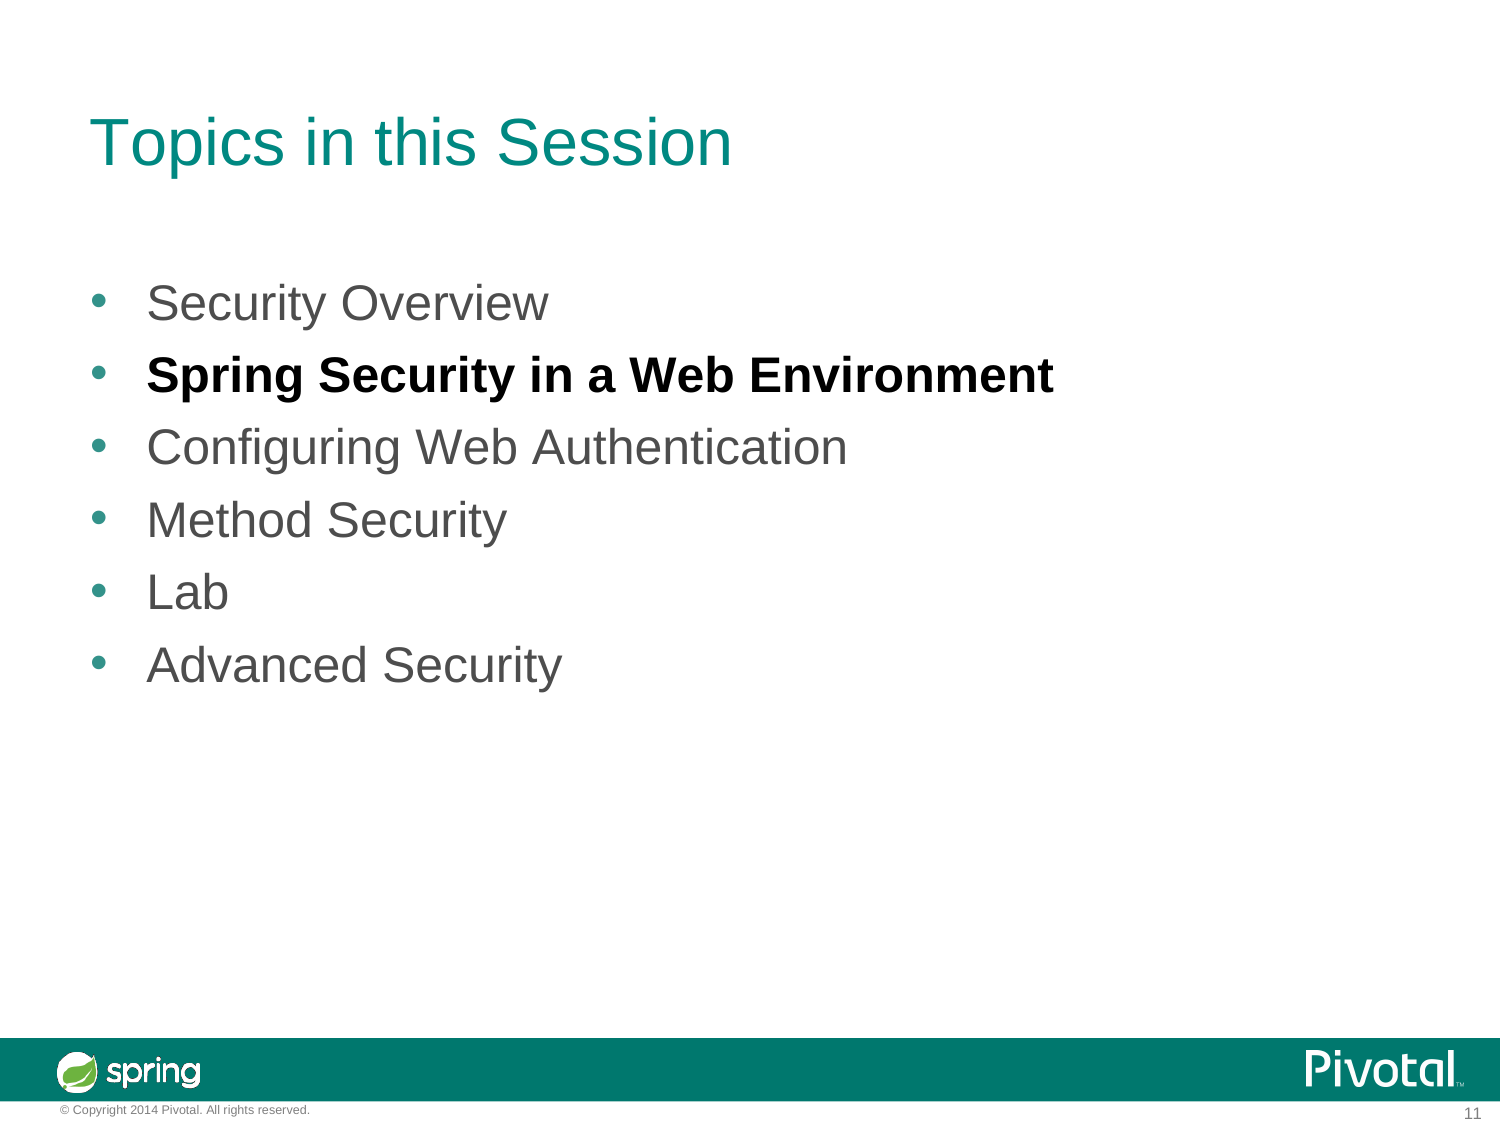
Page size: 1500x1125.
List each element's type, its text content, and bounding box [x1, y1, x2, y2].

list Security Overview Spring Security in a Web Environment Configuring Web Authentication Method Security Lab Advanced Security [75, 262, 1426, 1005]
picture [1306, 1050, 1464, 1087]
title Topics in this Session [75, 44, 1426, 233]
picture [32, 1041, 210, 1103]
